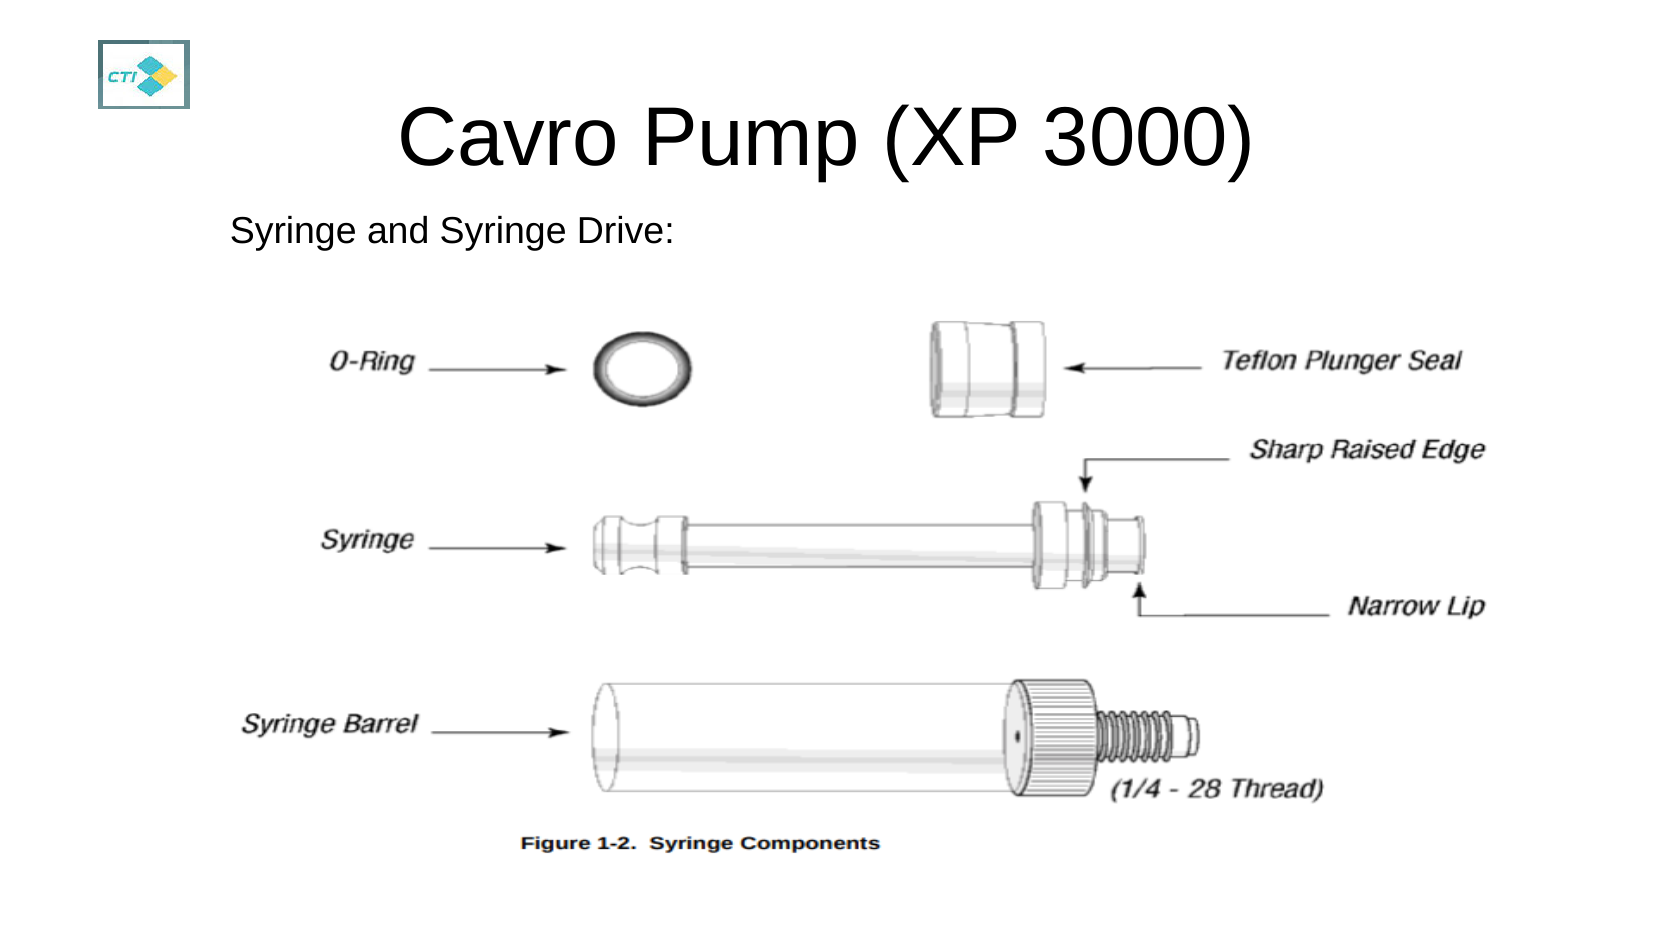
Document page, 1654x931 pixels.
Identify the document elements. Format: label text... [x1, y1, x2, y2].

text_box Syringe and Syringe Drive: [214, 198, 811, 246]
picture [214, 285, 1502, 866]
picture [98, 40, 190, 80]
text_box Cavro Pump (XP 3000) [56, 80, 1597, 184]
